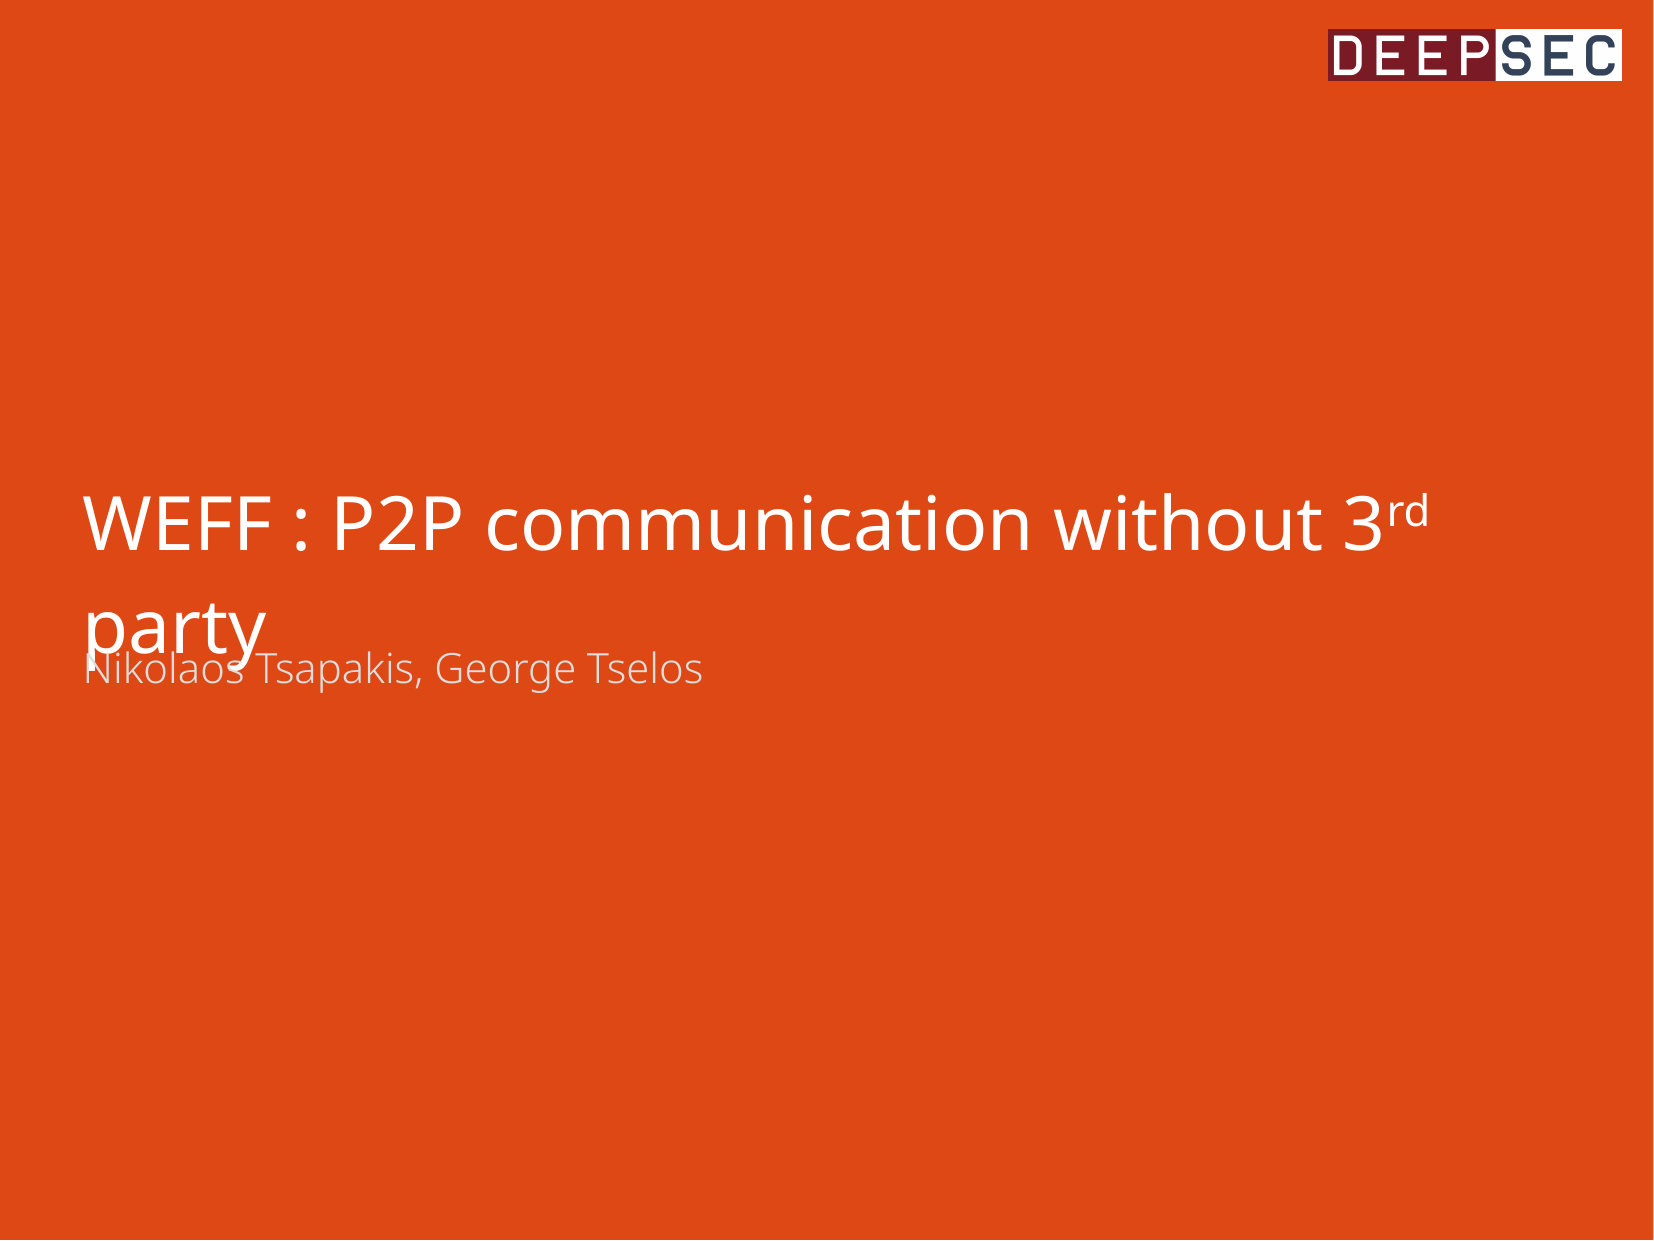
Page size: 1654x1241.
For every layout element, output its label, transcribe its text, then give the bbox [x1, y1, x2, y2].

picture [1328, 29, 1622, 81]
subtitle Nikolaos Tsapakis, George Tselos [82, 625, 1571, 709]
title WEFF : P2P communication without 3rd party [82, 519, 1571, 625]
